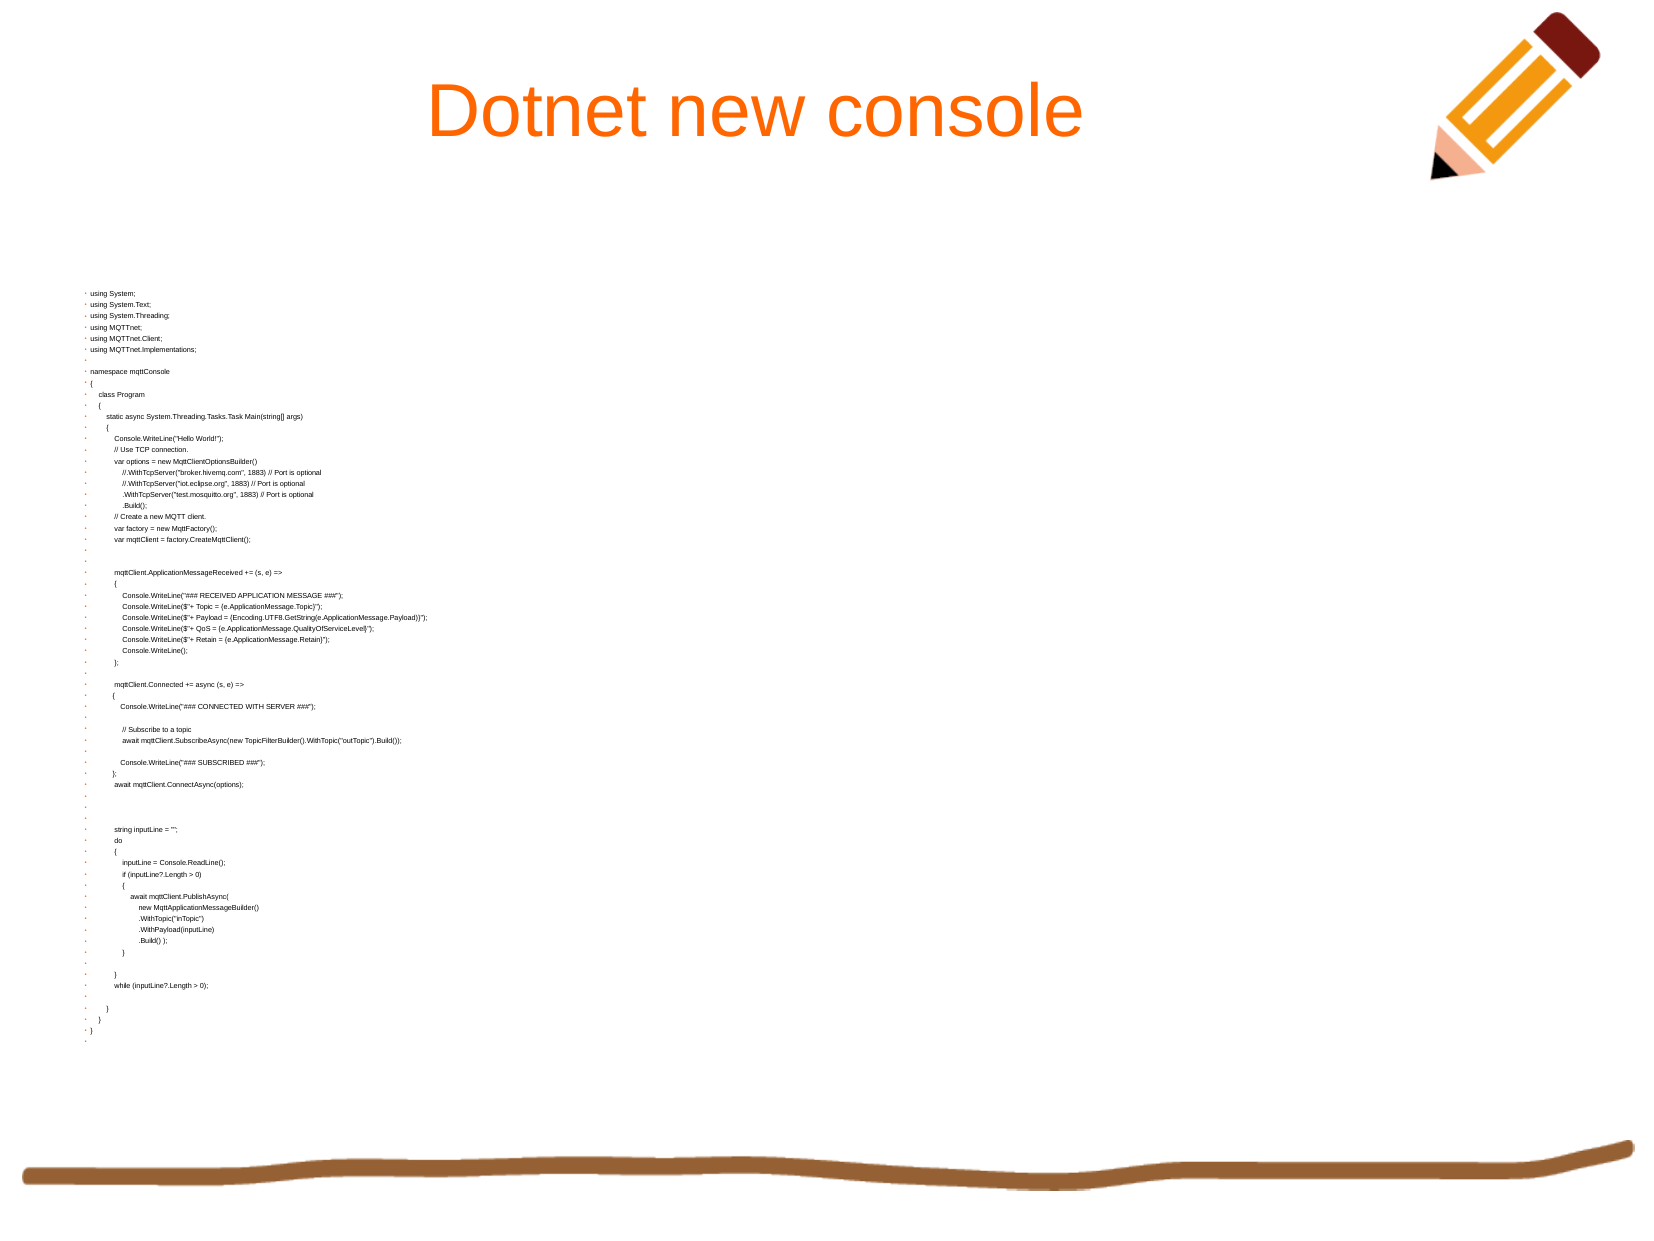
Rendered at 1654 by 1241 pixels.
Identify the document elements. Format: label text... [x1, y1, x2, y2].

picture [1430, 12, 1601, 181]
title Dotnet new console [82, 49, 1430, 172]
picture [22, 1140, 1635, 1191]
list using System; using System.Text; using System.Threading; using MQTTnet; using MQTTnet.Client; using MQTTnet.Implementations; namespace mqttConsole { class Program { static async System.Threading.Tasks.Task Main(string[] args) { Console.WriteLine("Hello World!"); // Use TCP connection. var options = new MqttClientOptionsBuilder() //.WithTcpServer("broker.hivemq.com", 1883) // Port is optional //.WithTcpServer("iot.eclipse.org", 1883) // Port is optional .WithTcpServer("test.mosquitto.org", 1883) // Port is optional .Build(); // Create a new MQTT client. var factory = new MqttFactory(); var mqttClient = factory.CreateMqttClient(); mqttClient.ApplicationMessageReceived += (s, e) => { Console.WriteLine("### RECEIVED APPLICATION MESSAGE ###"); Console.WriteLine($"+ Topic = {e.ApplicationMessage.Topic}"); Console.WriteLine($"+ Payload = {Encoding.UTF8.GetString(e.ApplicationMessage.Payload)}"); Console.WriteLine($"+ QoS = {e.ApplicationMessage.QualityOfServiceLevel}"); Console.WriteLine($"+ Retain = {e.ApplicationMessage.Retain}"); Console.WriteLine(); }; mqttClient.Connected += async (s, e) => { Console.WriteLine("### CONNECTED WITH SERVER ###"); // Subscribe to a topic await mqttClient.SubscribeAsync(new TopicFilterBuilder().WithTopic("outTopic").Build()); Console.WriteLine("### SUBSCRIBED ###"); }; await mqttClient.ConnectAsync(options); string inputLine = ""; do { inputLine = Console.ReadLine(); if (inputLine?.Length > 0) { await mqttClient.PublishAsync( new MqttApplicationMessageBuilder() .WithTopic("inTopic") .WithPayload(inputLine) .Build() ); } } while (inputLine?.Length > 0); } } } [82, 290, 1571, 1122]
